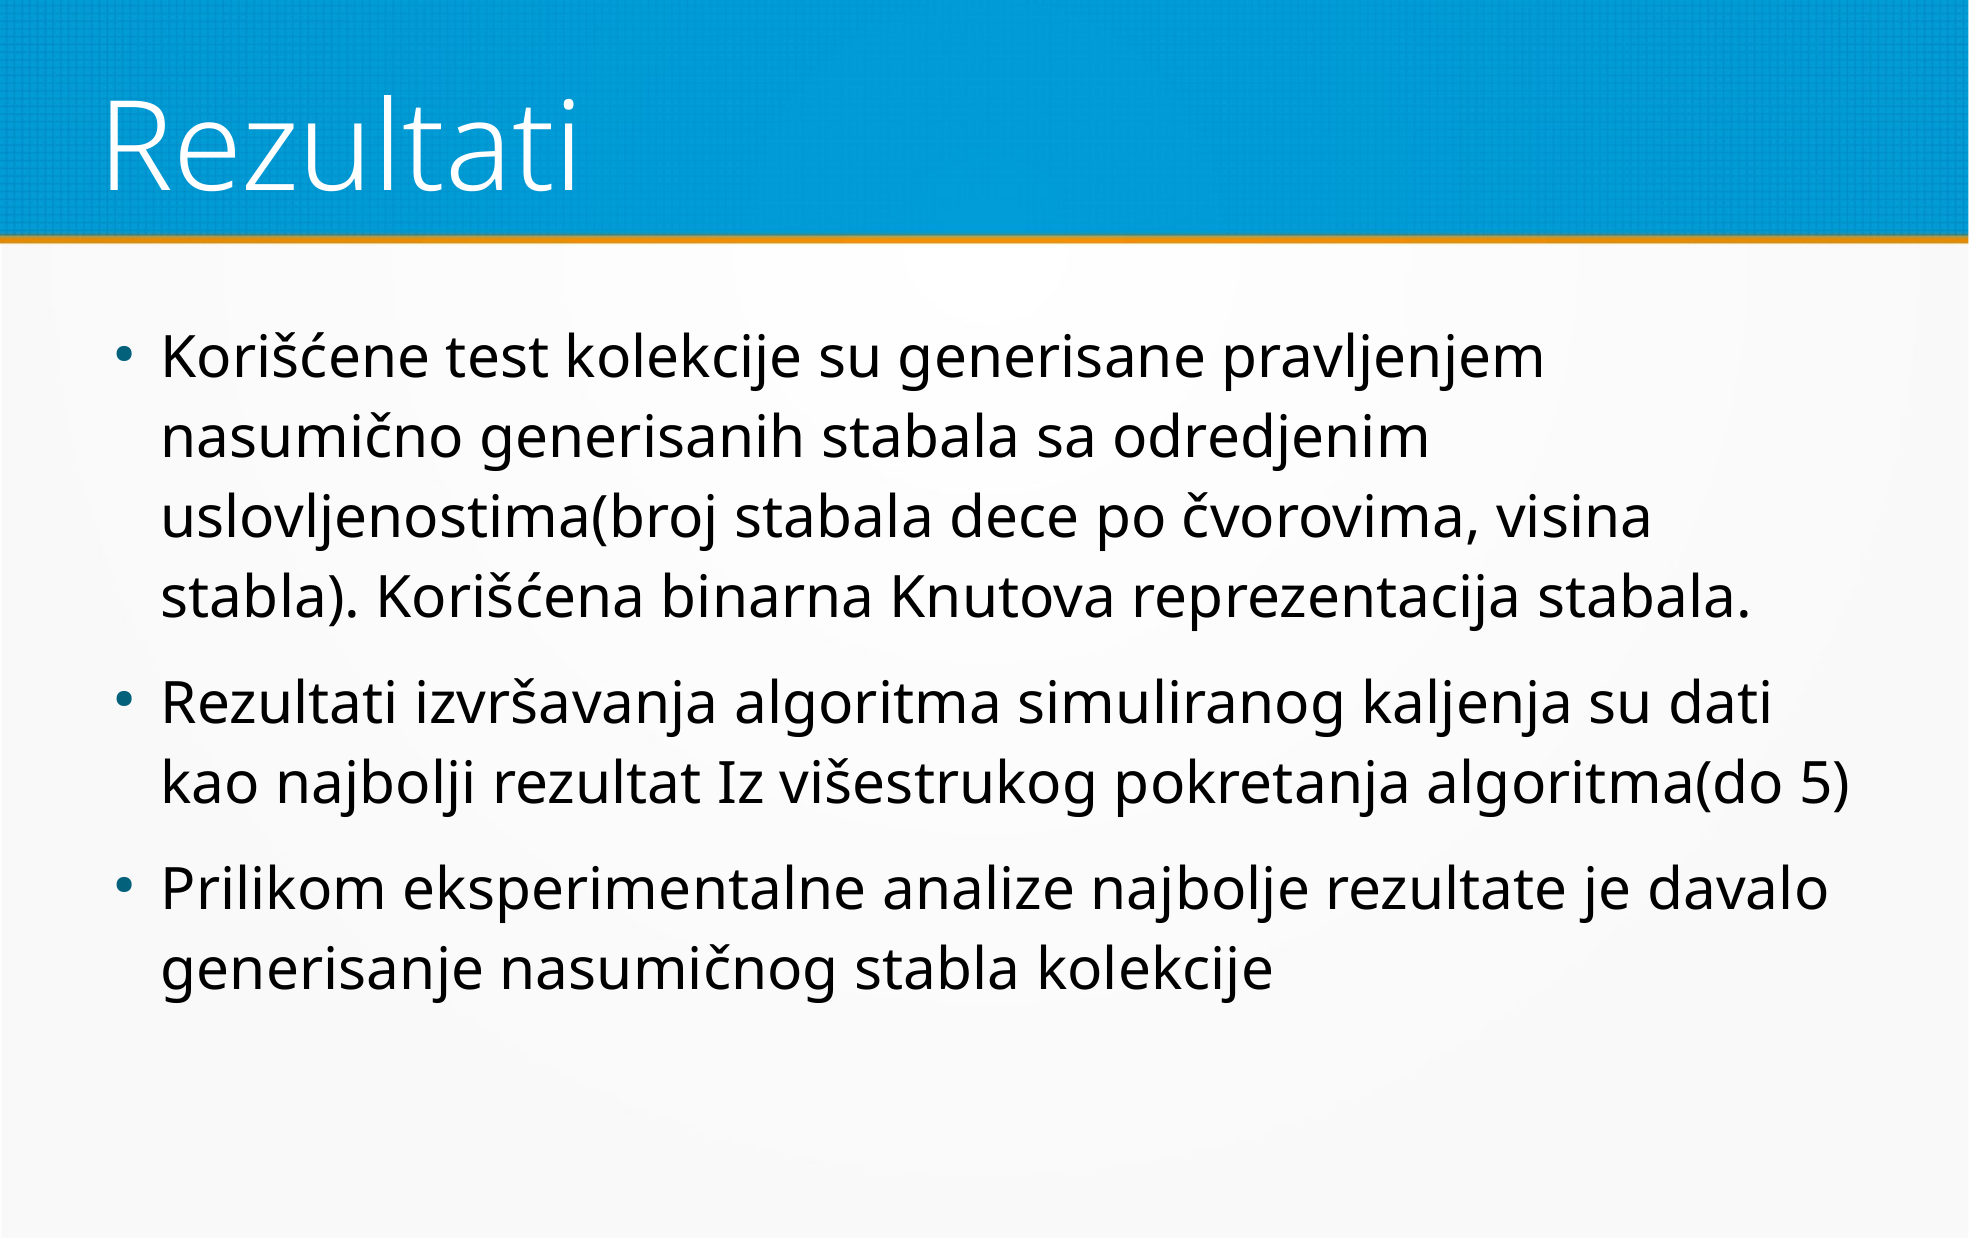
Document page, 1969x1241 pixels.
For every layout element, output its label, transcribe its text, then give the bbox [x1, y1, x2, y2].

list Korišćene test kolekcije su generisane pravljenjem nasumično generisanih stabala sa odredjenim uslovljenostima(broj stabala dece po čvorovima, visina stabla). Korišćena binarna Knutova reprezentacija stabala. Rezultati izvršavanja algoritma simuliranog kaljenja su dati kao najbolji rezultat Iz višestrukog pokretanja algoritma(do 5) Prilikom eksperimentalne analize najbolje rezultate je davalo generisanje nasumičnog stabla kolekcije [98, 315, 1861, 1081]
title Rezultati [98, 19, 1870, 227]
picture [0, 233, 1969, 1241]
